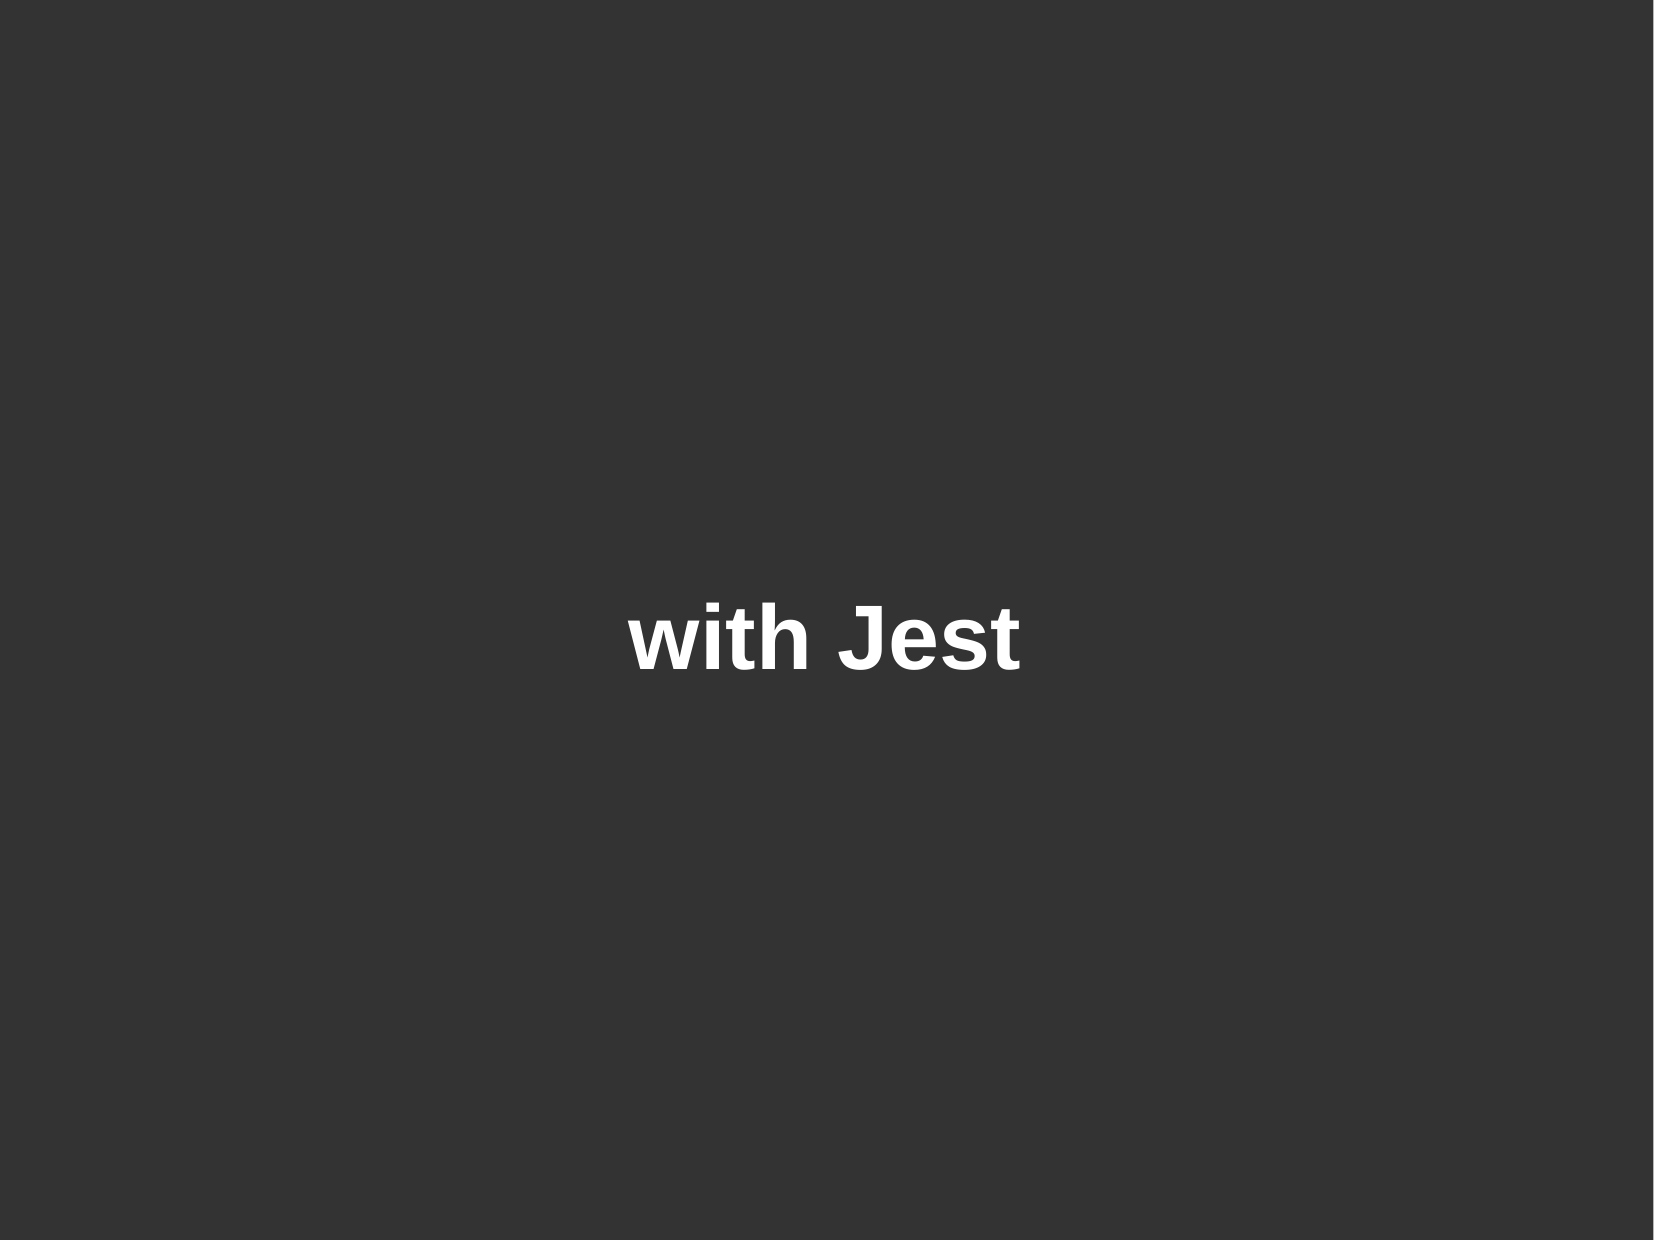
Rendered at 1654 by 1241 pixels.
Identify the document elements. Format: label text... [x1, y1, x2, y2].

title with Jest [30, 586, 1621, 690]
